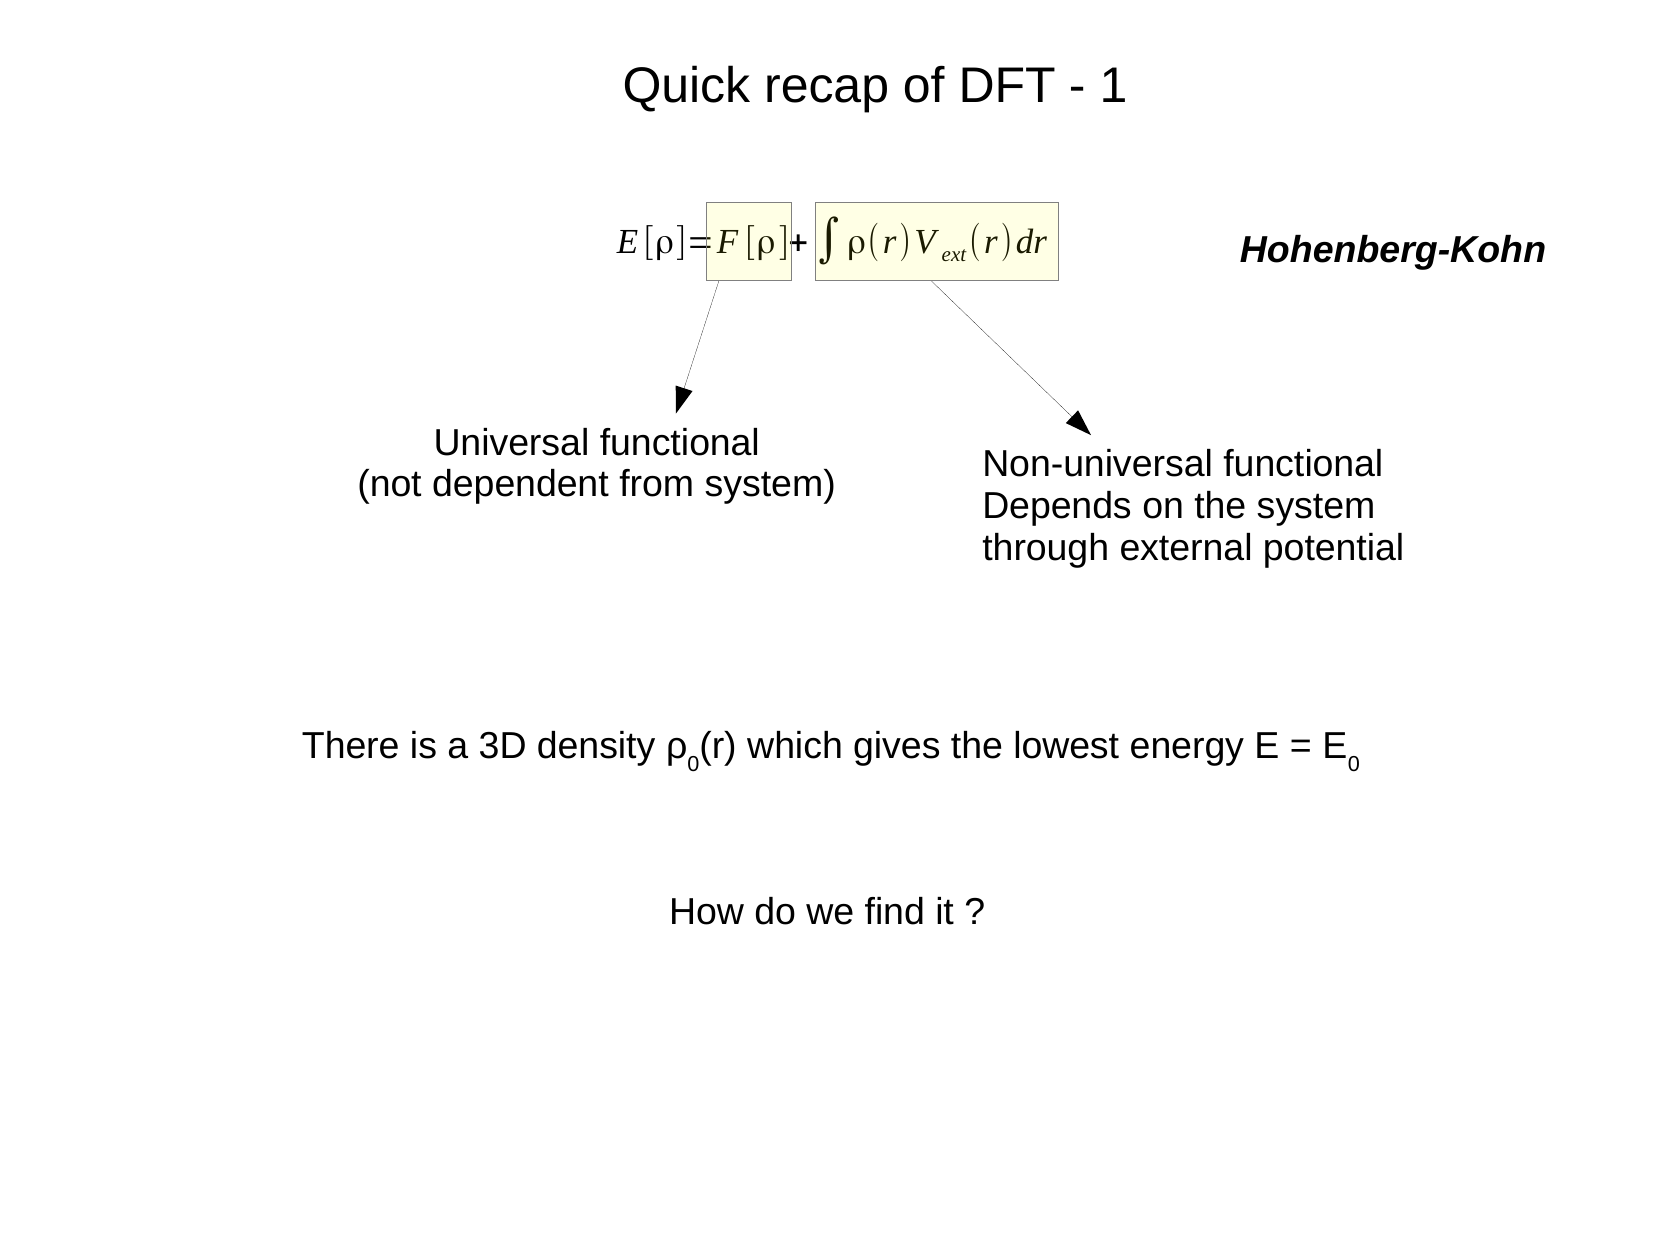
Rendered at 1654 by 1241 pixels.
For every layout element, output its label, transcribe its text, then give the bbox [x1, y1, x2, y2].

text_box Non-universal functional Depends on the system through external potential [967, 435, 1421, 576]
text_box Hohenberg-Kohn [1225, 220, 1562, 278]
text_box [815, 202, 1059, 281]
text_box There is a 3D density ρ0(r) which gives the lowest energy E = E0 [287, 717, 1376, 784]
text_box How do we find it ? [654, 882, 1001, 940]
chart [792, 214, 815, 268]
chart [608, 214, 706, 268]
text_box Universal functional (not dependent from system) [342, 413, 852, 513]
text_box [706, 202, 792, 281]
text_box Quick recap of DFT - 1 [607, 49, 1172, 120]
